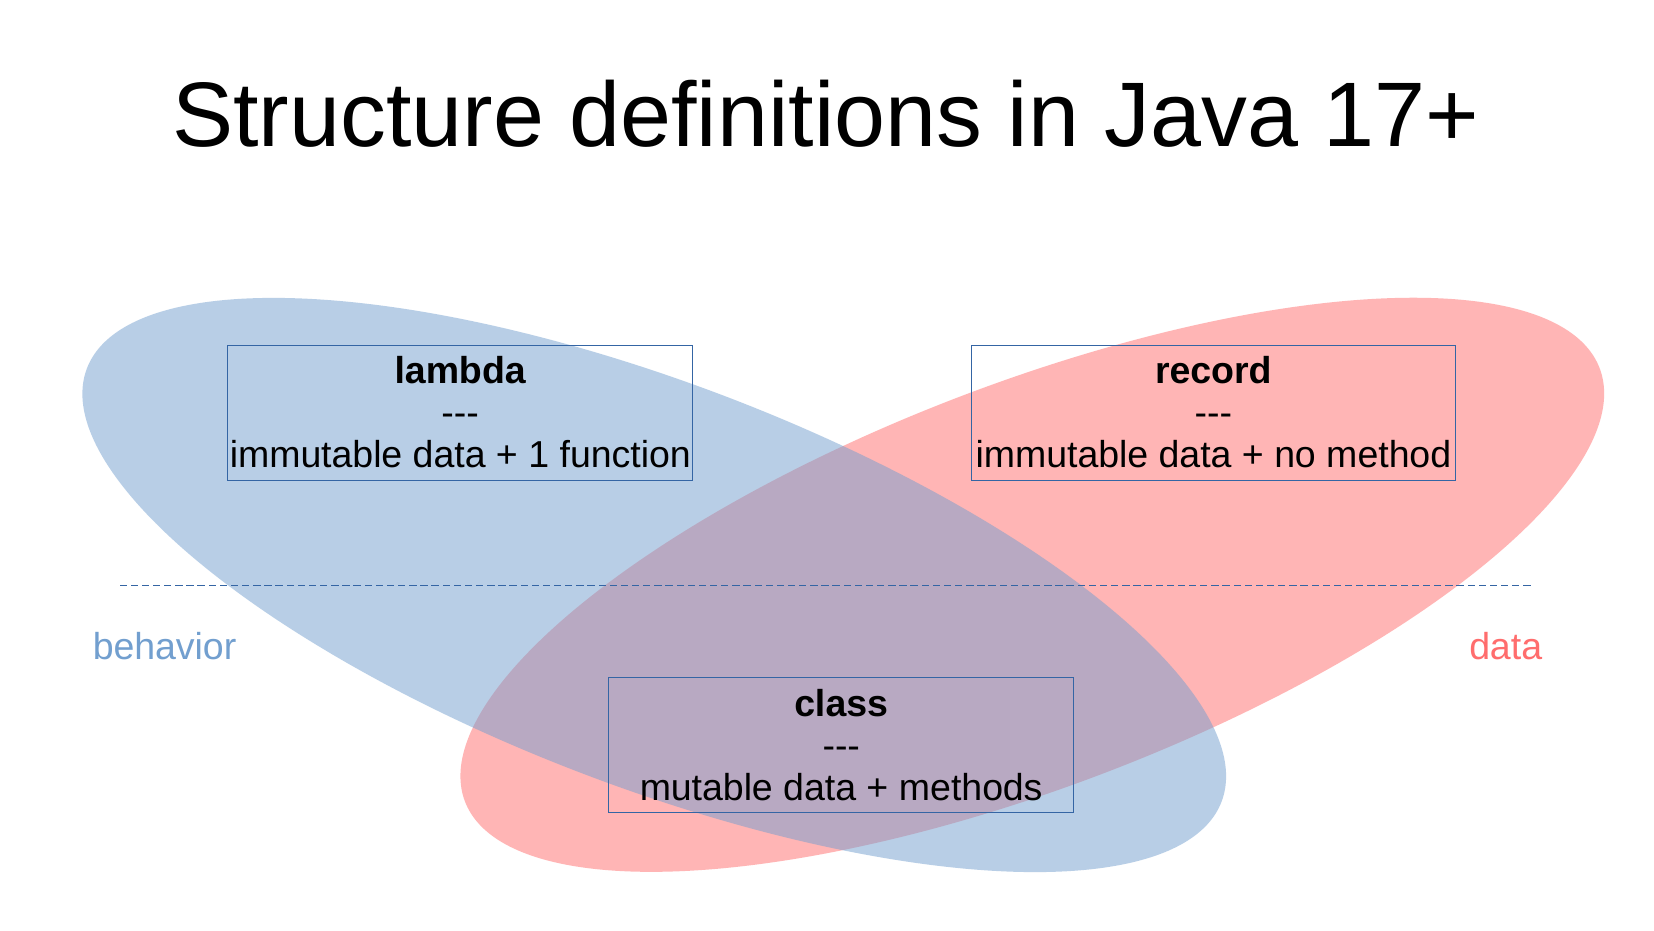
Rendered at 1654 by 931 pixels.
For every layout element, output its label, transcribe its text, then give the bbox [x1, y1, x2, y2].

text_box lambda --- immutable data + 1 function [227, 345, 693, 481]
text_box [82, 297, 1605, 873]
text_box class --- mutable data + methods [608, 677, 1074, 813]
text_box behavior [78, 618, 252, 676]
text_box record --- immutable data + no method [971, 345, 1456, 481]
title Structure definitions in Java 17+ [82, 37, 1571, 193]
text_box data [1454, 618, 1557, 676]
